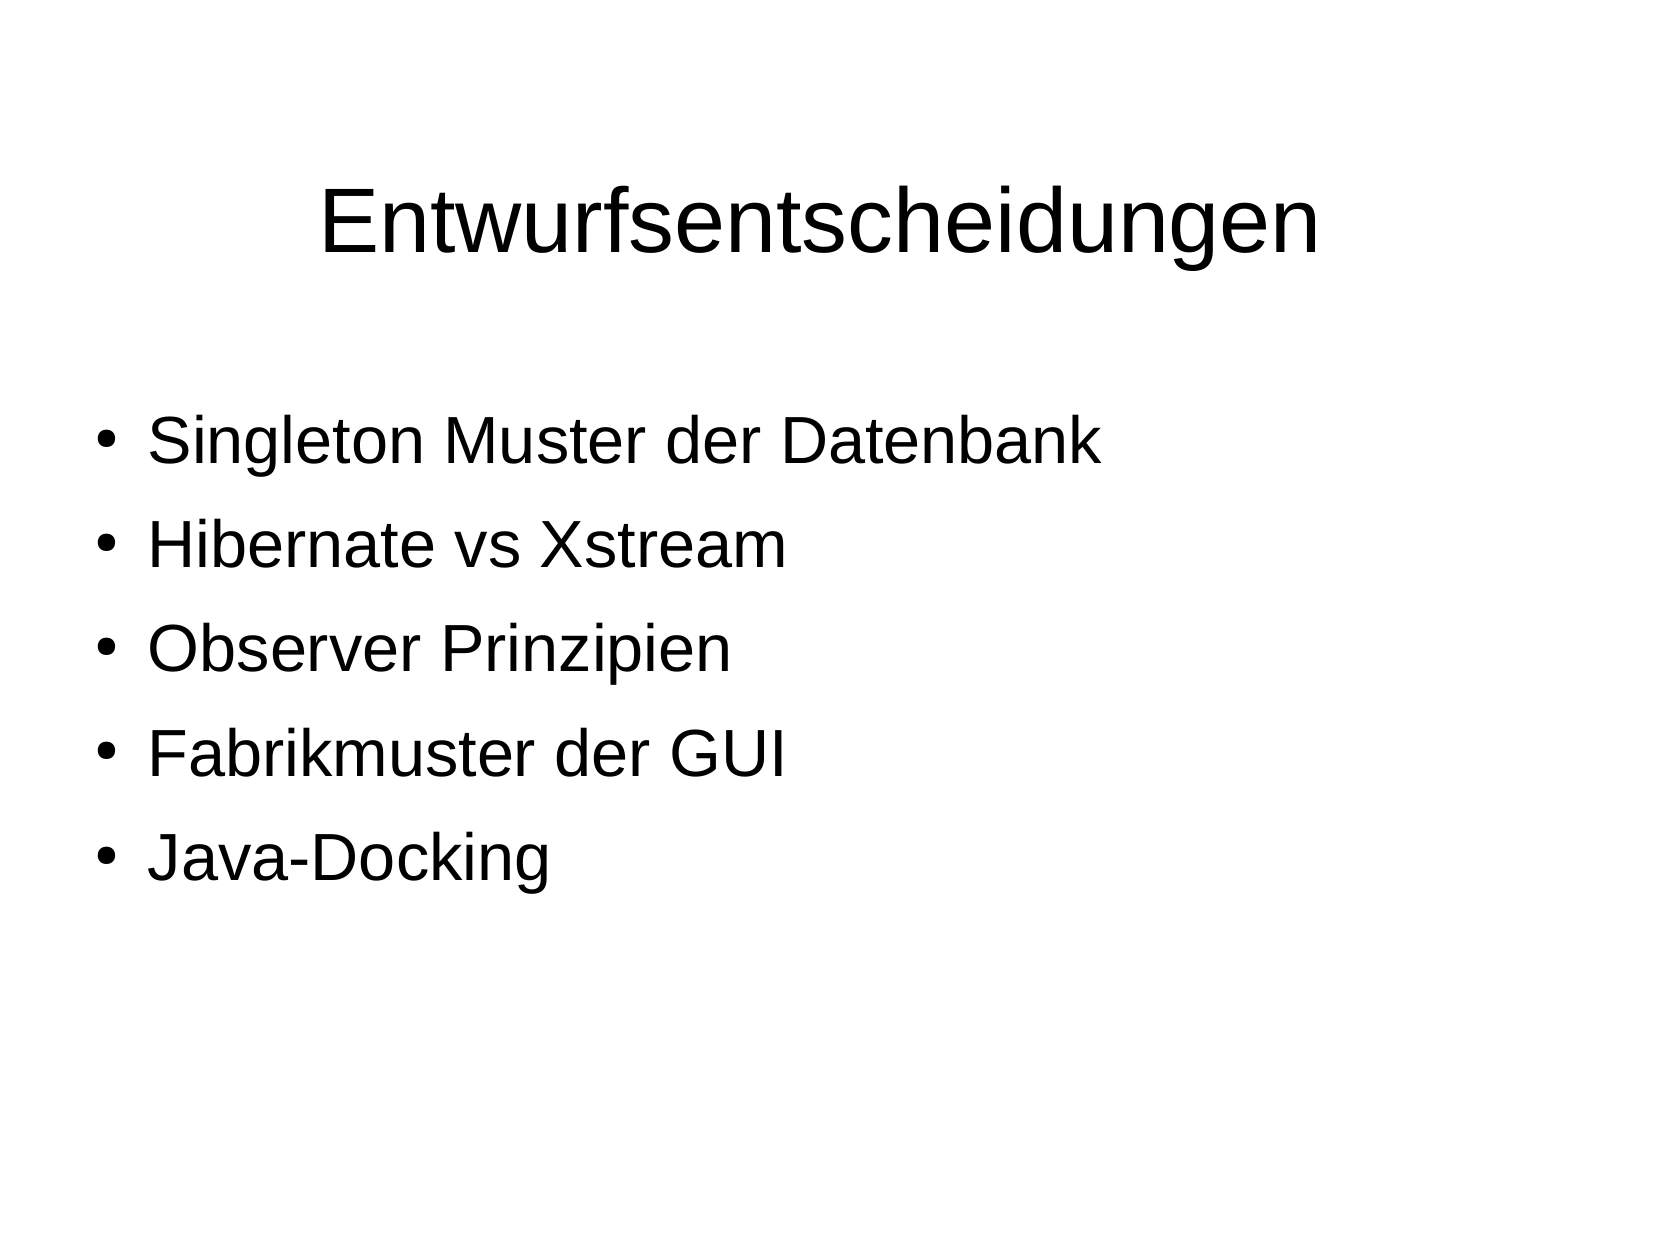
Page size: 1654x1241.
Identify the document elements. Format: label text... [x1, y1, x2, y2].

list Singleton Muster der Datenbank Hibernate vs Xstream Observer Prinzipien Fabrikmuster der GUI Java-Docking [76, 402, 1565, 1123]
title Entwurfsentscheidungen [76, 117, 1565, 325]
